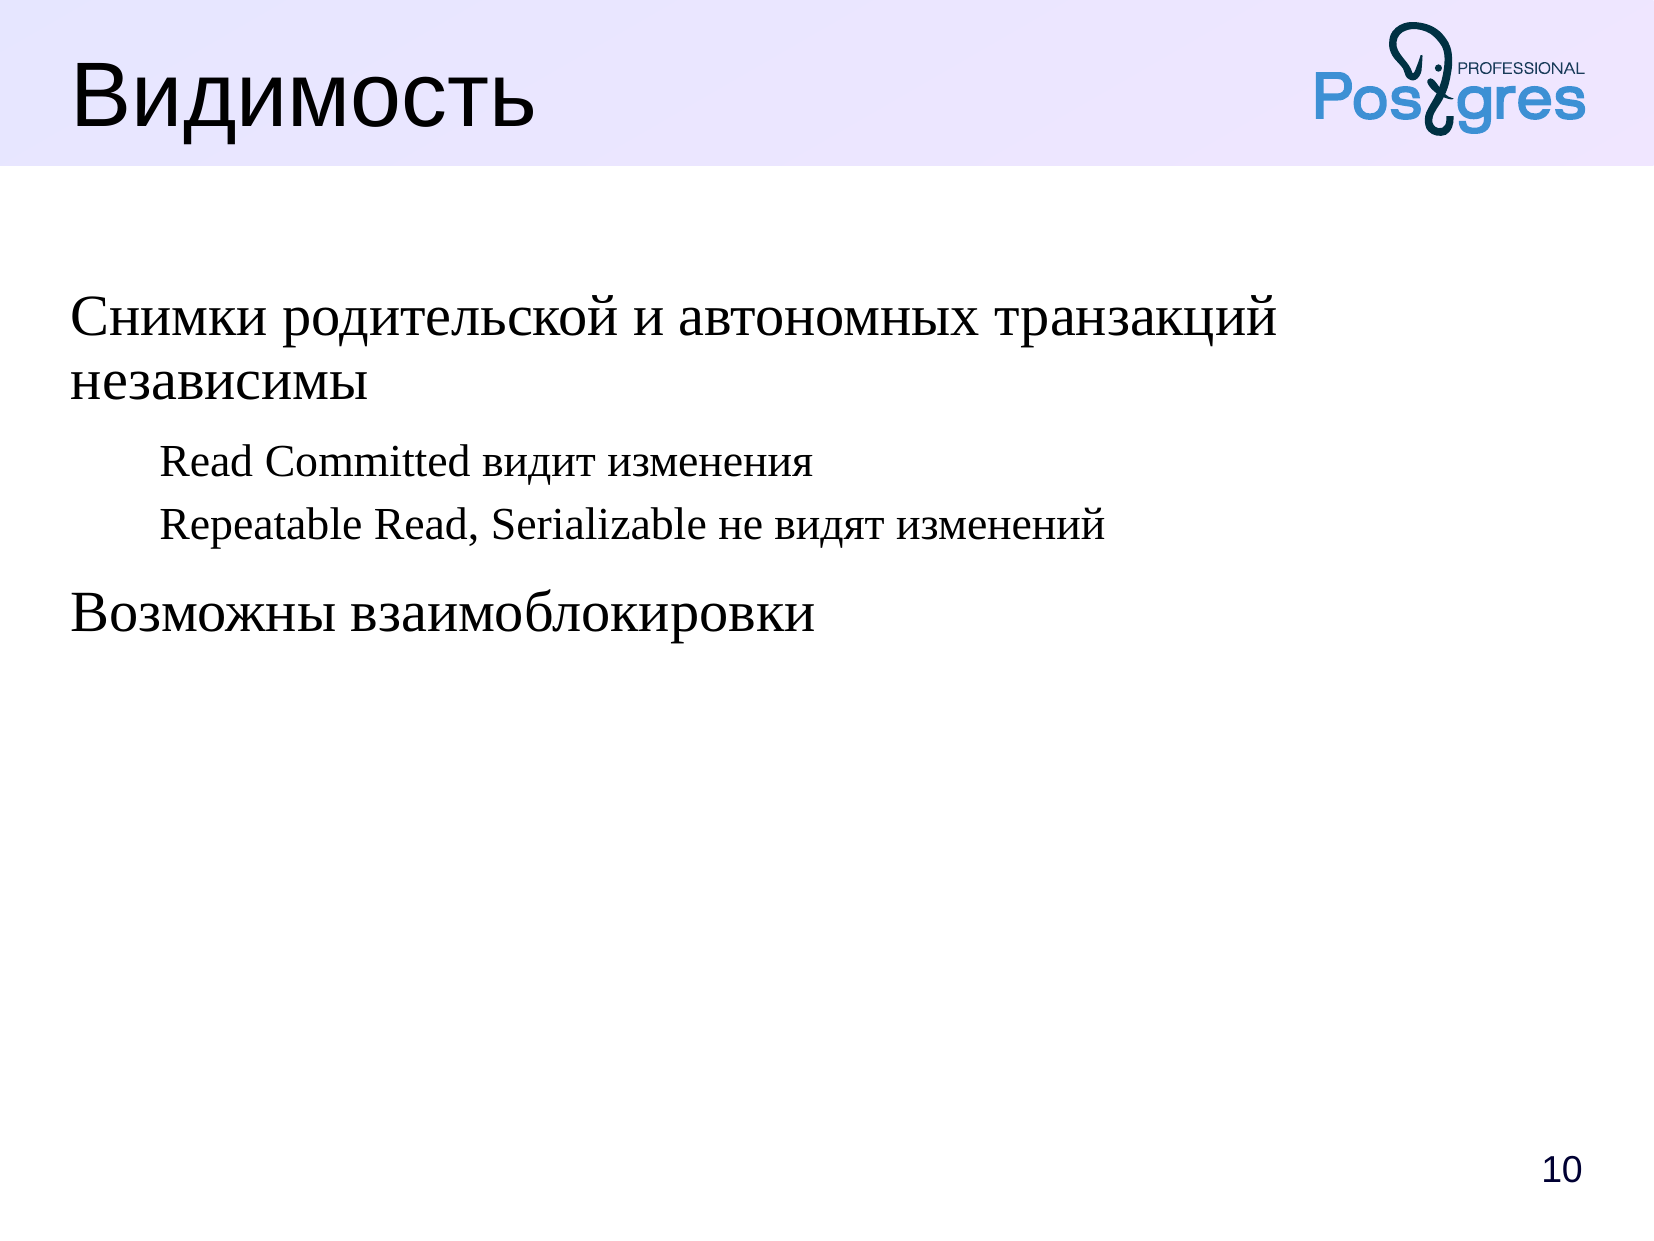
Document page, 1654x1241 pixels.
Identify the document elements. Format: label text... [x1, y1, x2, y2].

title Видимость [70, 43, 1241, 147]
list Снимки родительской и автономных транзакций независимы Read Committed видит изменения Repeatable Read, Serializable не видят изменений Возможны взаимоблокировки [70, 283, 1583, 1134]
